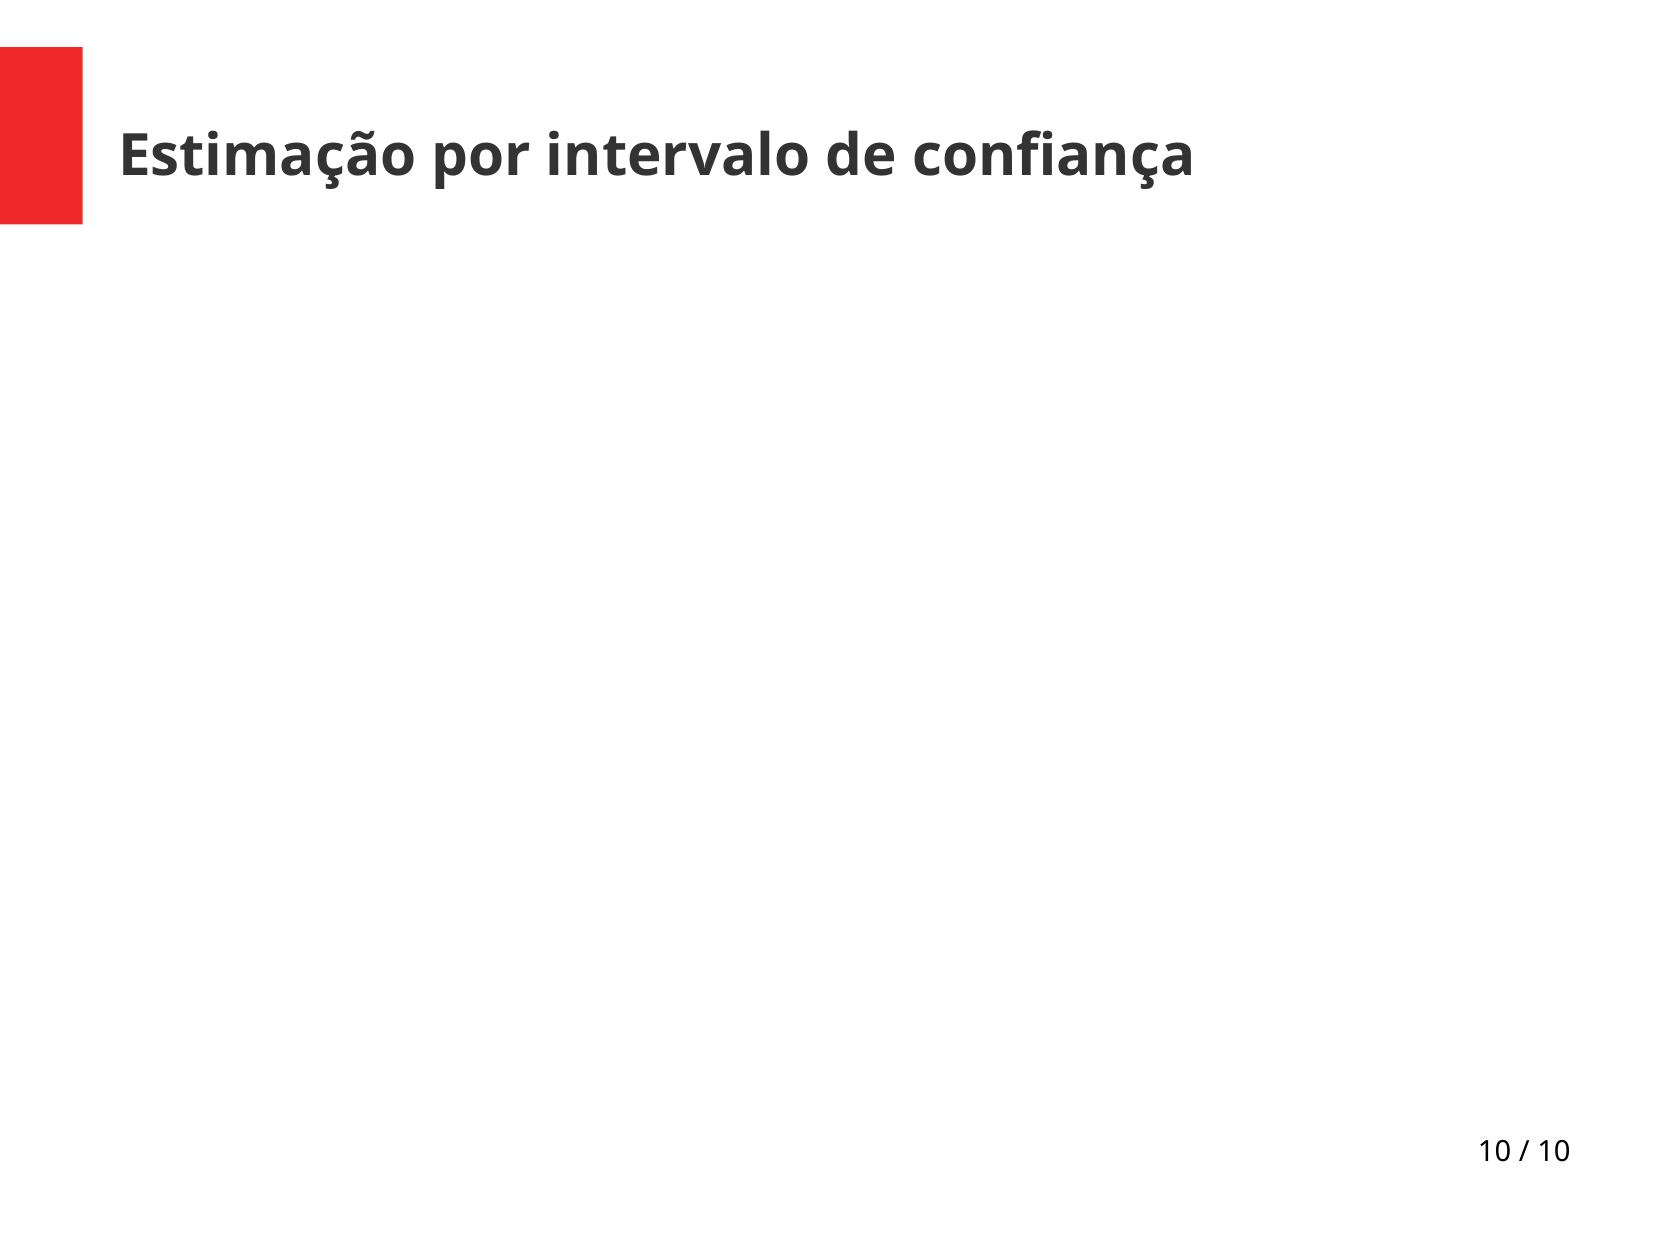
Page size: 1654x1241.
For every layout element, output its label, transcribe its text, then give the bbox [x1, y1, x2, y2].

title Estimação por intervalo de confiança [118, 49, 1571, 257]
